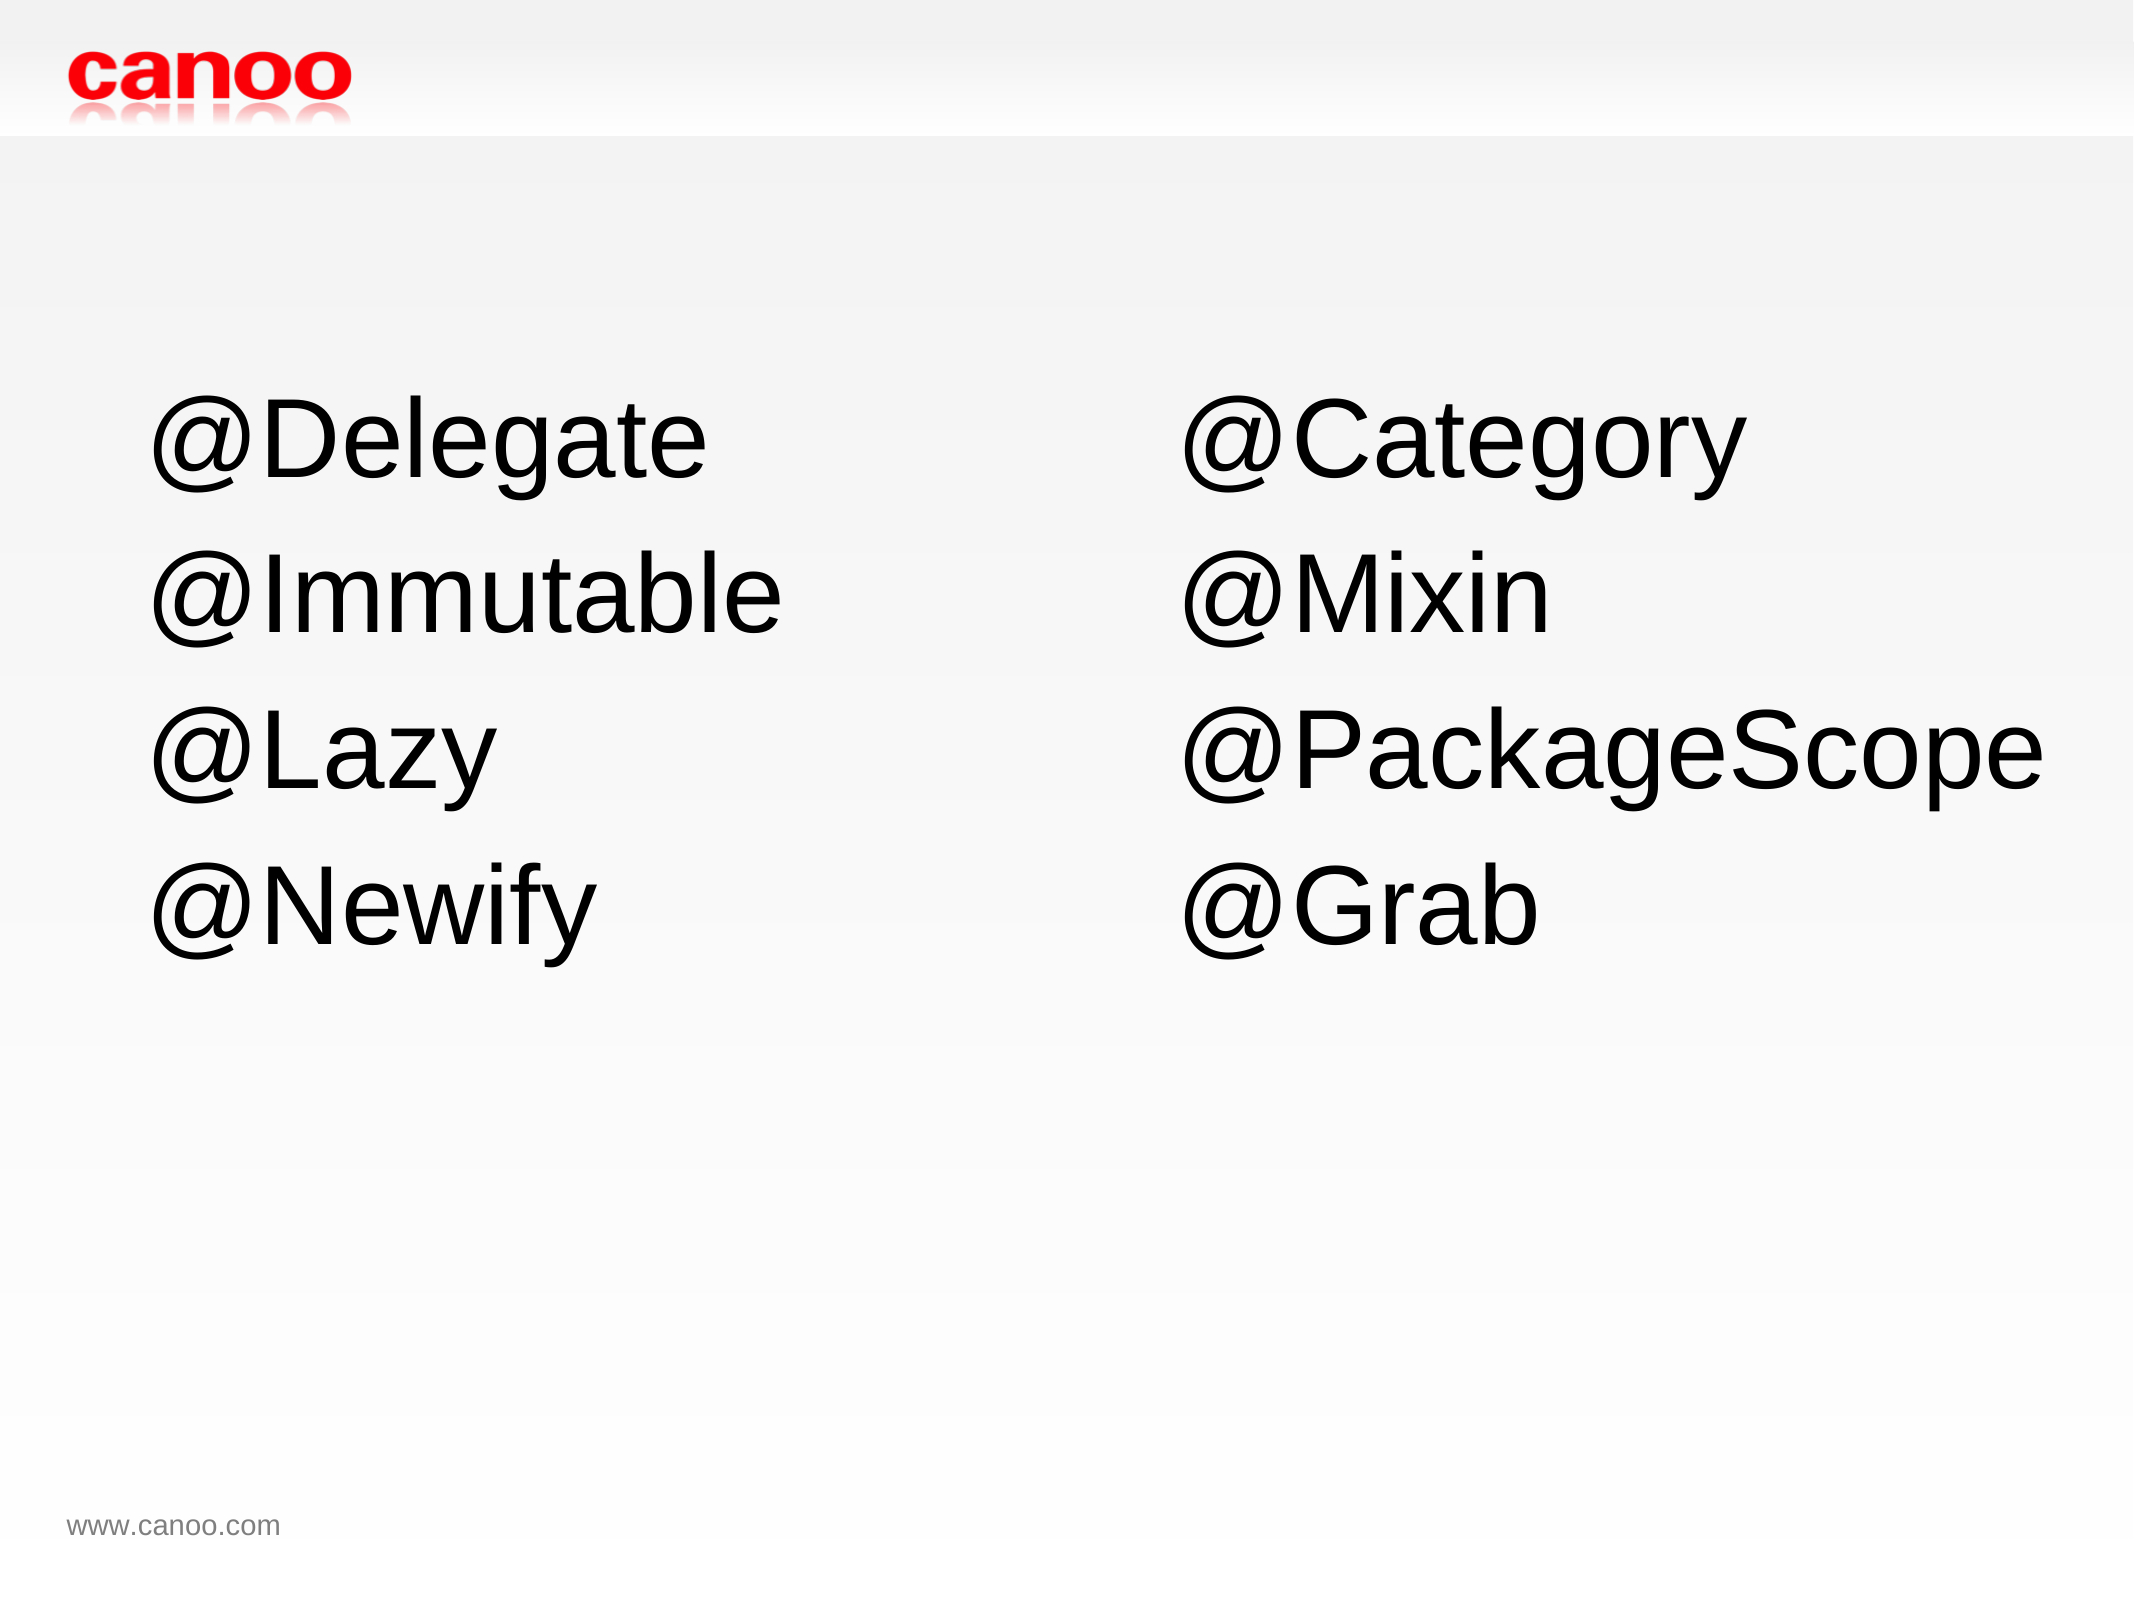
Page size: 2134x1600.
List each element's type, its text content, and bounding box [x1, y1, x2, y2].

list @Category @Mixin @PackageScope @Grab [1093, 364, 2076, 1201]
list @Delegate @Immutable @Lazy @Newify [62, 364, 1045, 1201]
picture [65, 48, 353, 154]
